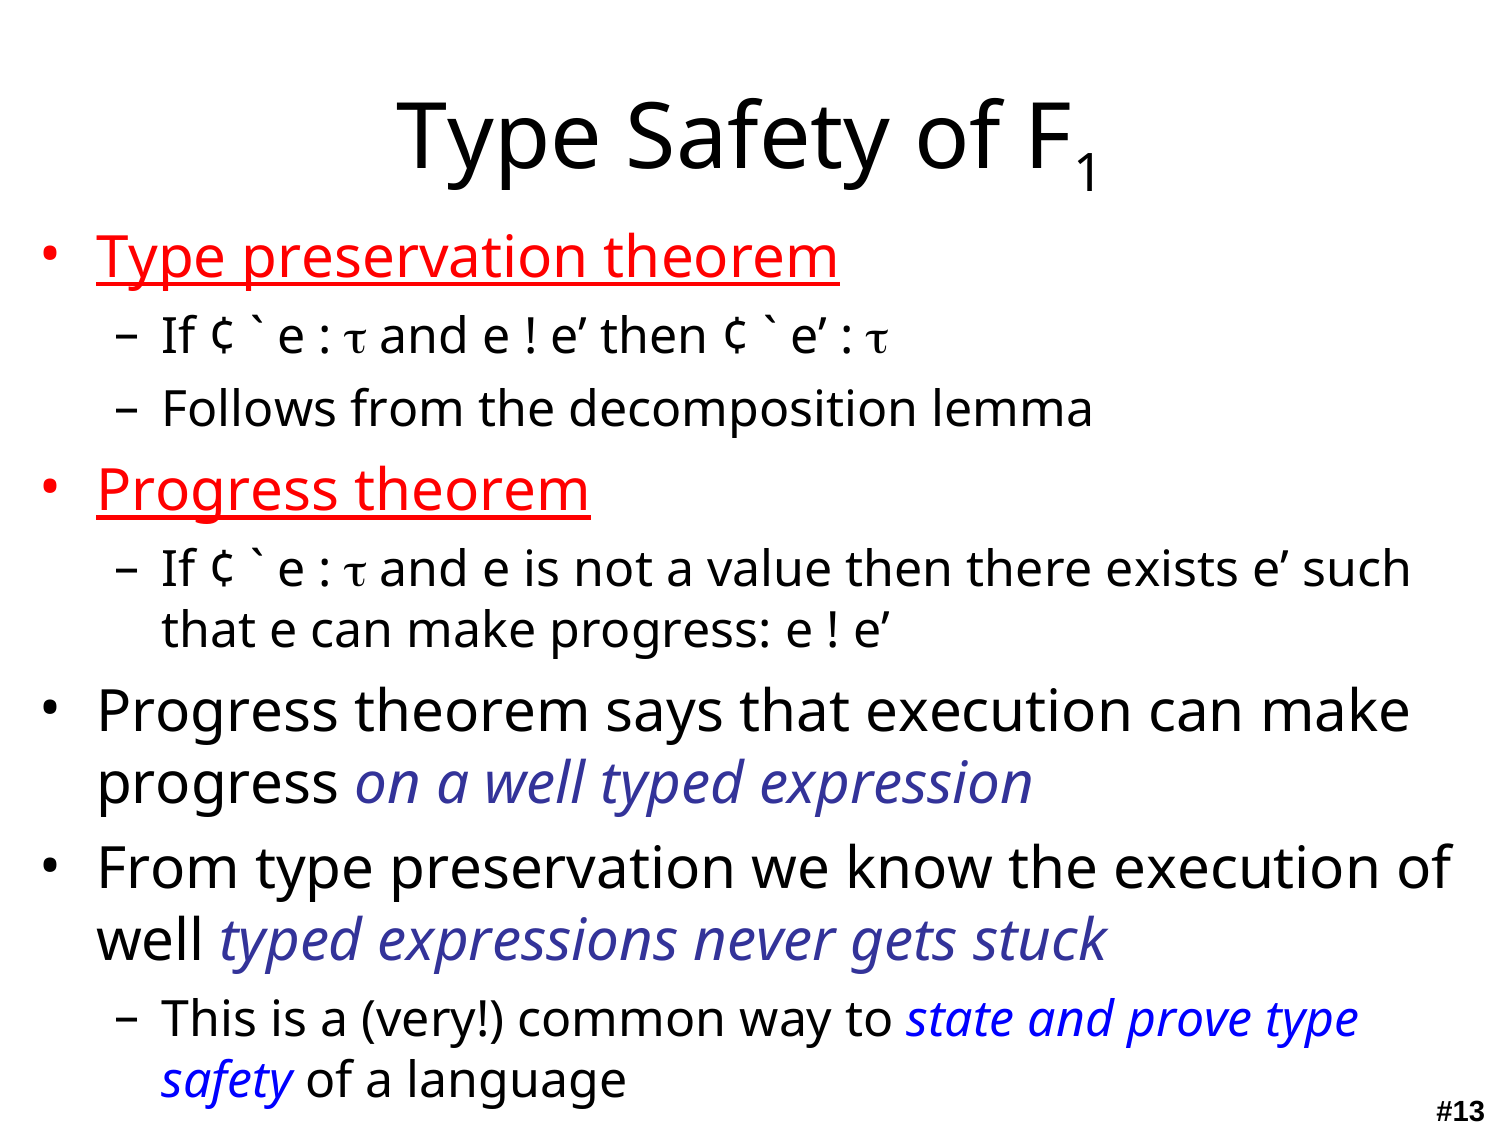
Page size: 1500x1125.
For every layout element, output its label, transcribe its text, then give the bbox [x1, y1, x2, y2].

title Type Safety of F1 [24, 45, 1476, 212]
list Type preservation theorem If ¢ ` e :  and e ! e’ then ¢ ` e’ :  Follows from the decomposition lemma Progress theorem If ¢ ` e :  and e is not a value then there exists e’ such that e can make progress: e ! e’ Progress theorem says that execution can make progress on a well typed expression From type preservation we know the execution of well typed expressions never gets stuck This is a (very!) common way to state and prove type safety of a language [24, 212, 1476, 1051]
